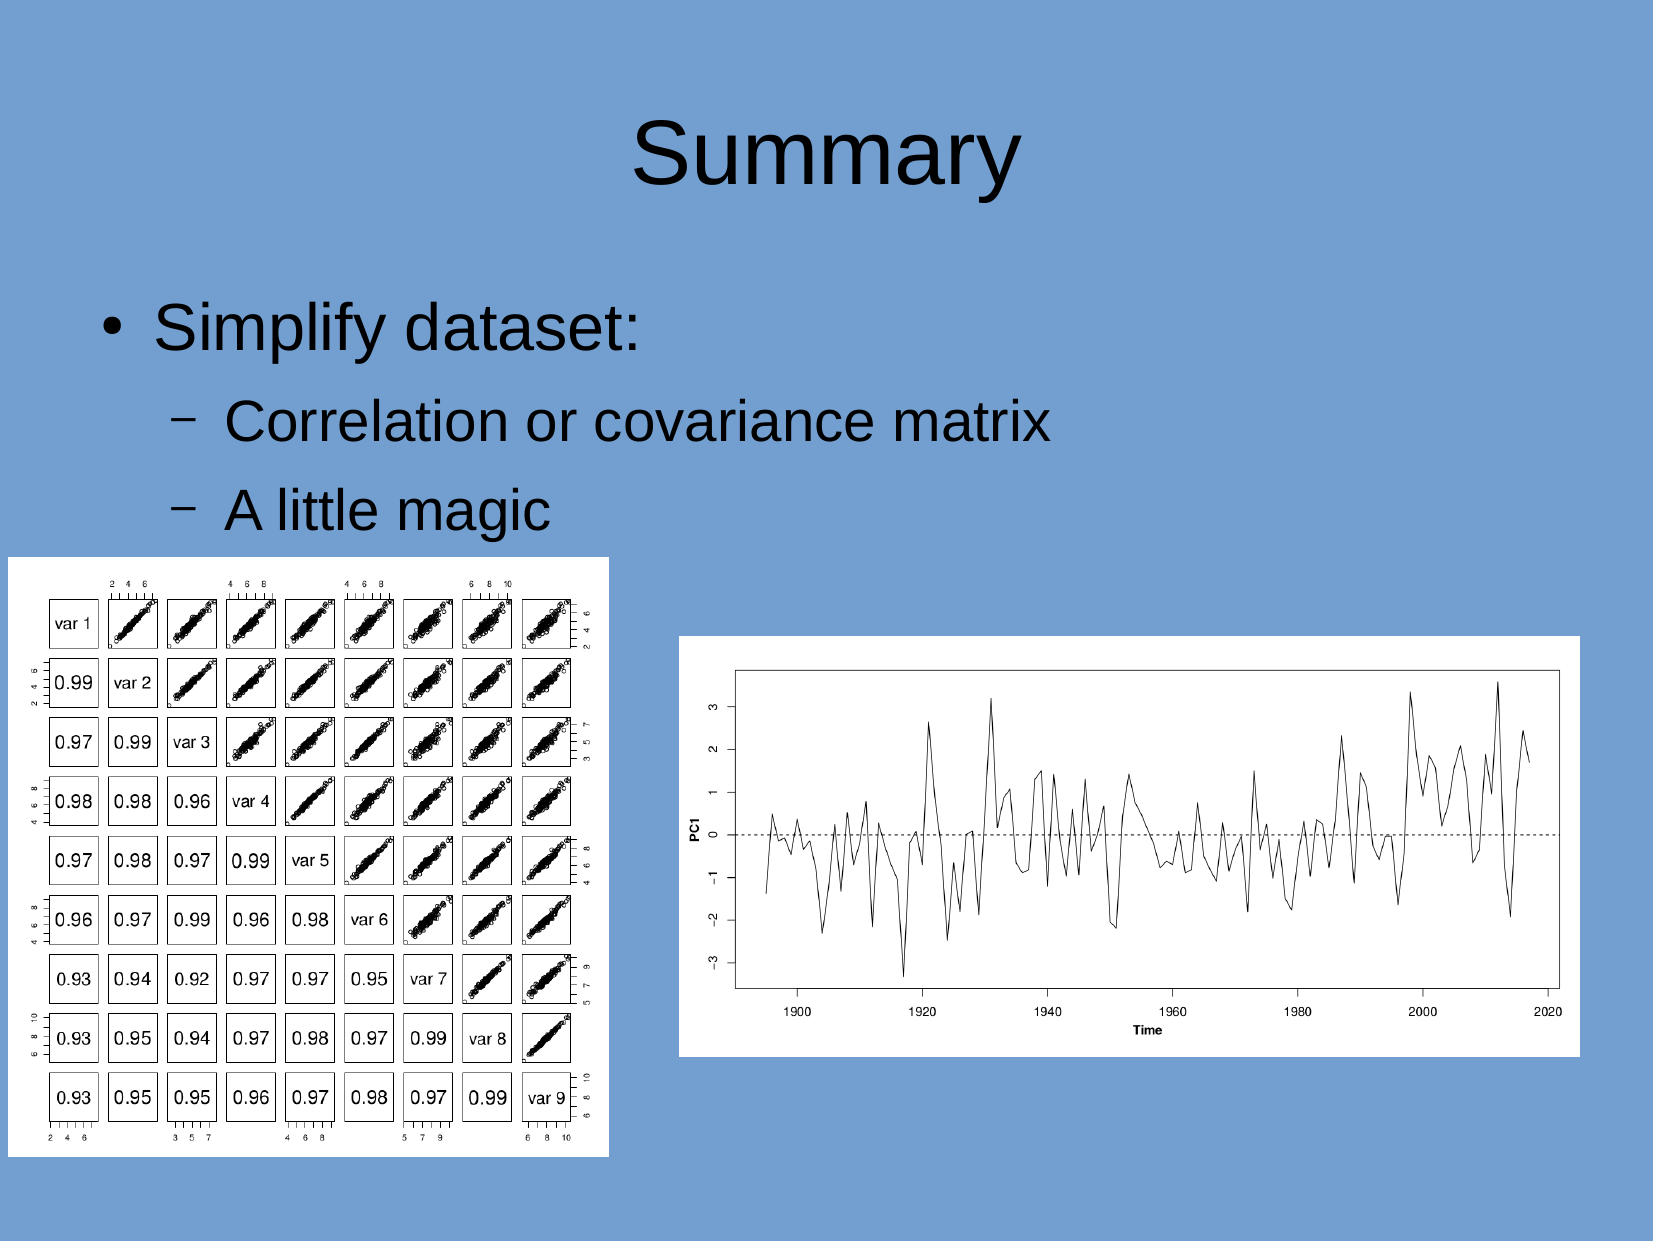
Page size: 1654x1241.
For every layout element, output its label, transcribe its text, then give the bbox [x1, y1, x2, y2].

picture [679, 636, 1580, 1057]
list Simplify dataset: Correlation or covariance matrix A little magic [82, 290, 1571, 1010]
picture [8, 557, 609, 1157]
title Summary [82, 49, 1571, 257]
